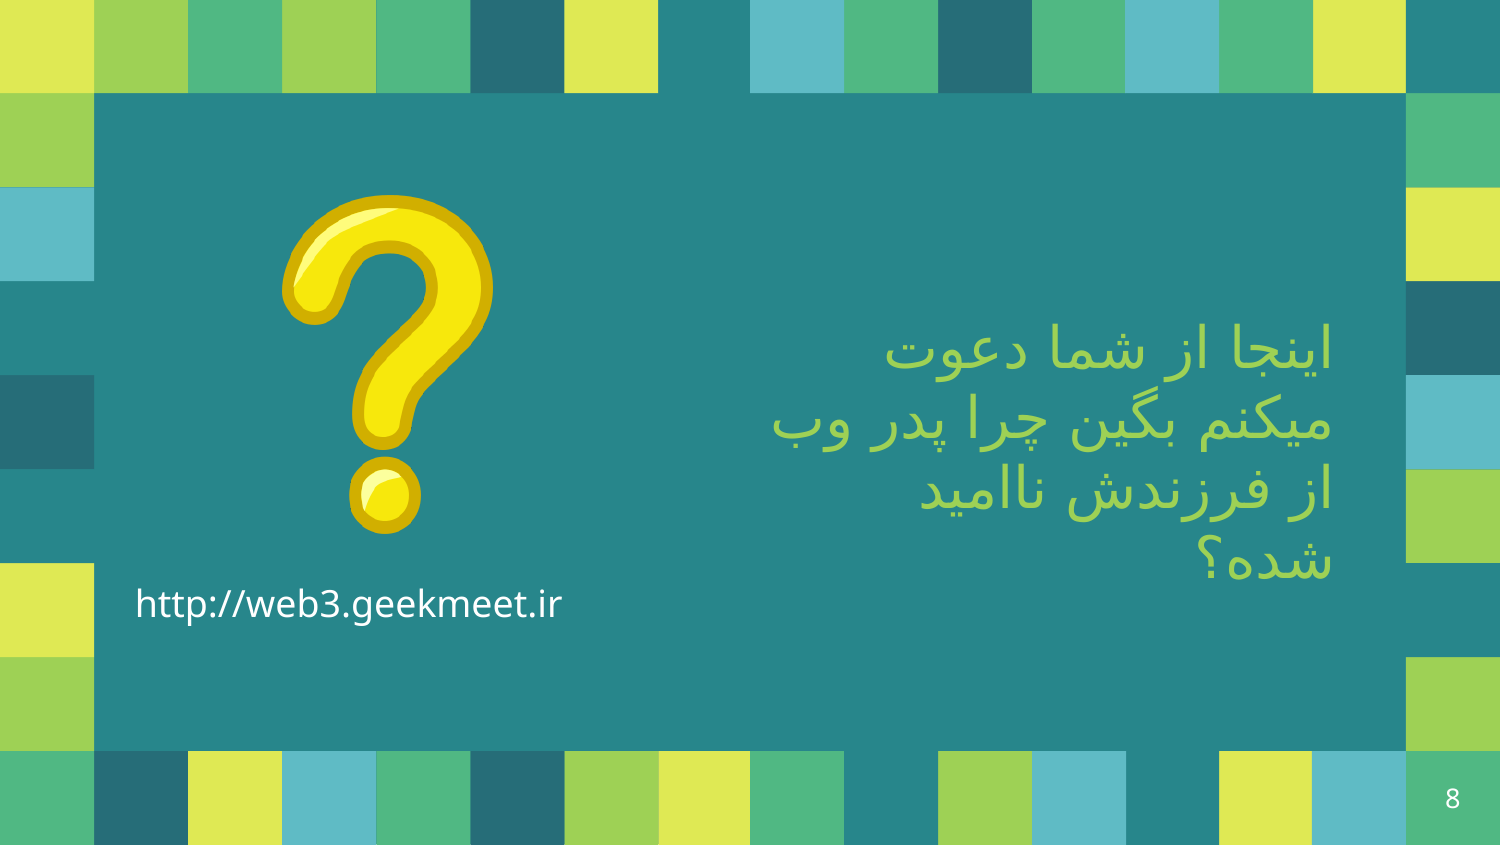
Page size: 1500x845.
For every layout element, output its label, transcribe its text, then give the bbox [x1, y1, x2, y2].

text_box 8 [1405, 750, 1500, 845]
title اینجا از شما دعوت میکنم بگین چرا پدر وب از فرزندش ناامید شده؟ [750, 134, 1351, 766]
text_box http://web3.geekmeet.ir [120, 570, 721, 672]
picture [278, 191, 496, 539]
